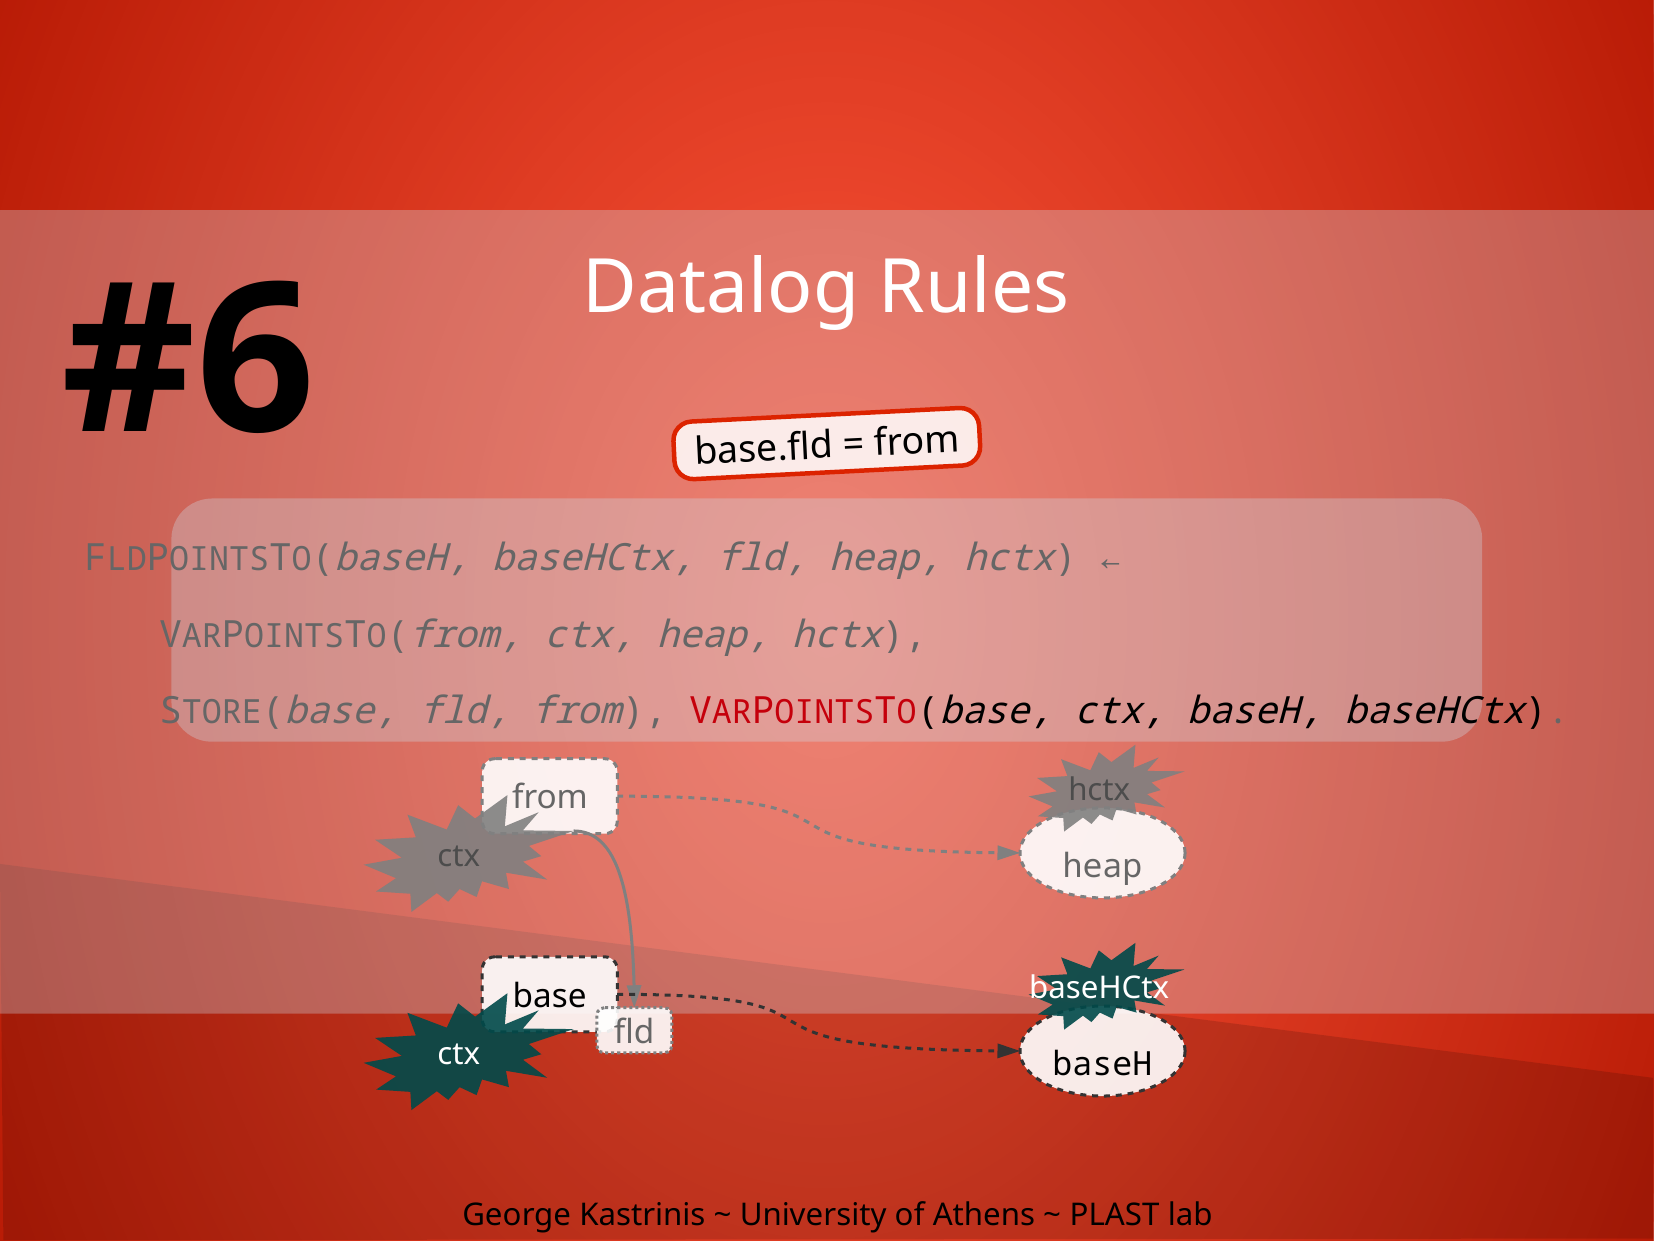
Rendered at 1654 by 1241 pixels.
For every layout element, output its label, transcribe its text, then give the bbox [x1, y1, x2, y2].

text_box [0, 210, 1654, 1014]
text_box fld [596, 1007, 672, 1053]
text_box heap [1020, 810, 1186, 898]
text_box #6 [46, 201, 361, 451]
text_box [1148, 990, 1158, 996]
text_box [1034, 983, 1044, 993]
text_box hctx [1028, 744, 1185, 832]
text_box base.fld = from [673, 408, 981, 480]
text_box baseH [1020, 1008, 1186, 1097]
text_box George Kastrinis ~ University of Athens ~ PLAST lab [447, 1185, 1207, 1236]
text_box ctx [363, 795, 573, 912]
text_box baseHCtx [1034, 942, 1185, 1030]
text_box FLDPOINTSTO(baseH, baseHCtx, fld, heap, hctx) ← VARPOINTSTO(from, ctx, heap, hctx), STORE(base, fld, from), VARPOINTSTO(base, ctx, baseH, baseHCtx). [171, 498, 1483, 742]
text_box Datalog Rules [568, 225, 1086, 331]
text_box ctx [363, 993, 574, 1111]
text_box base [482, 956, 618, 1032]
text_box from [482, 758, 618, 834]
